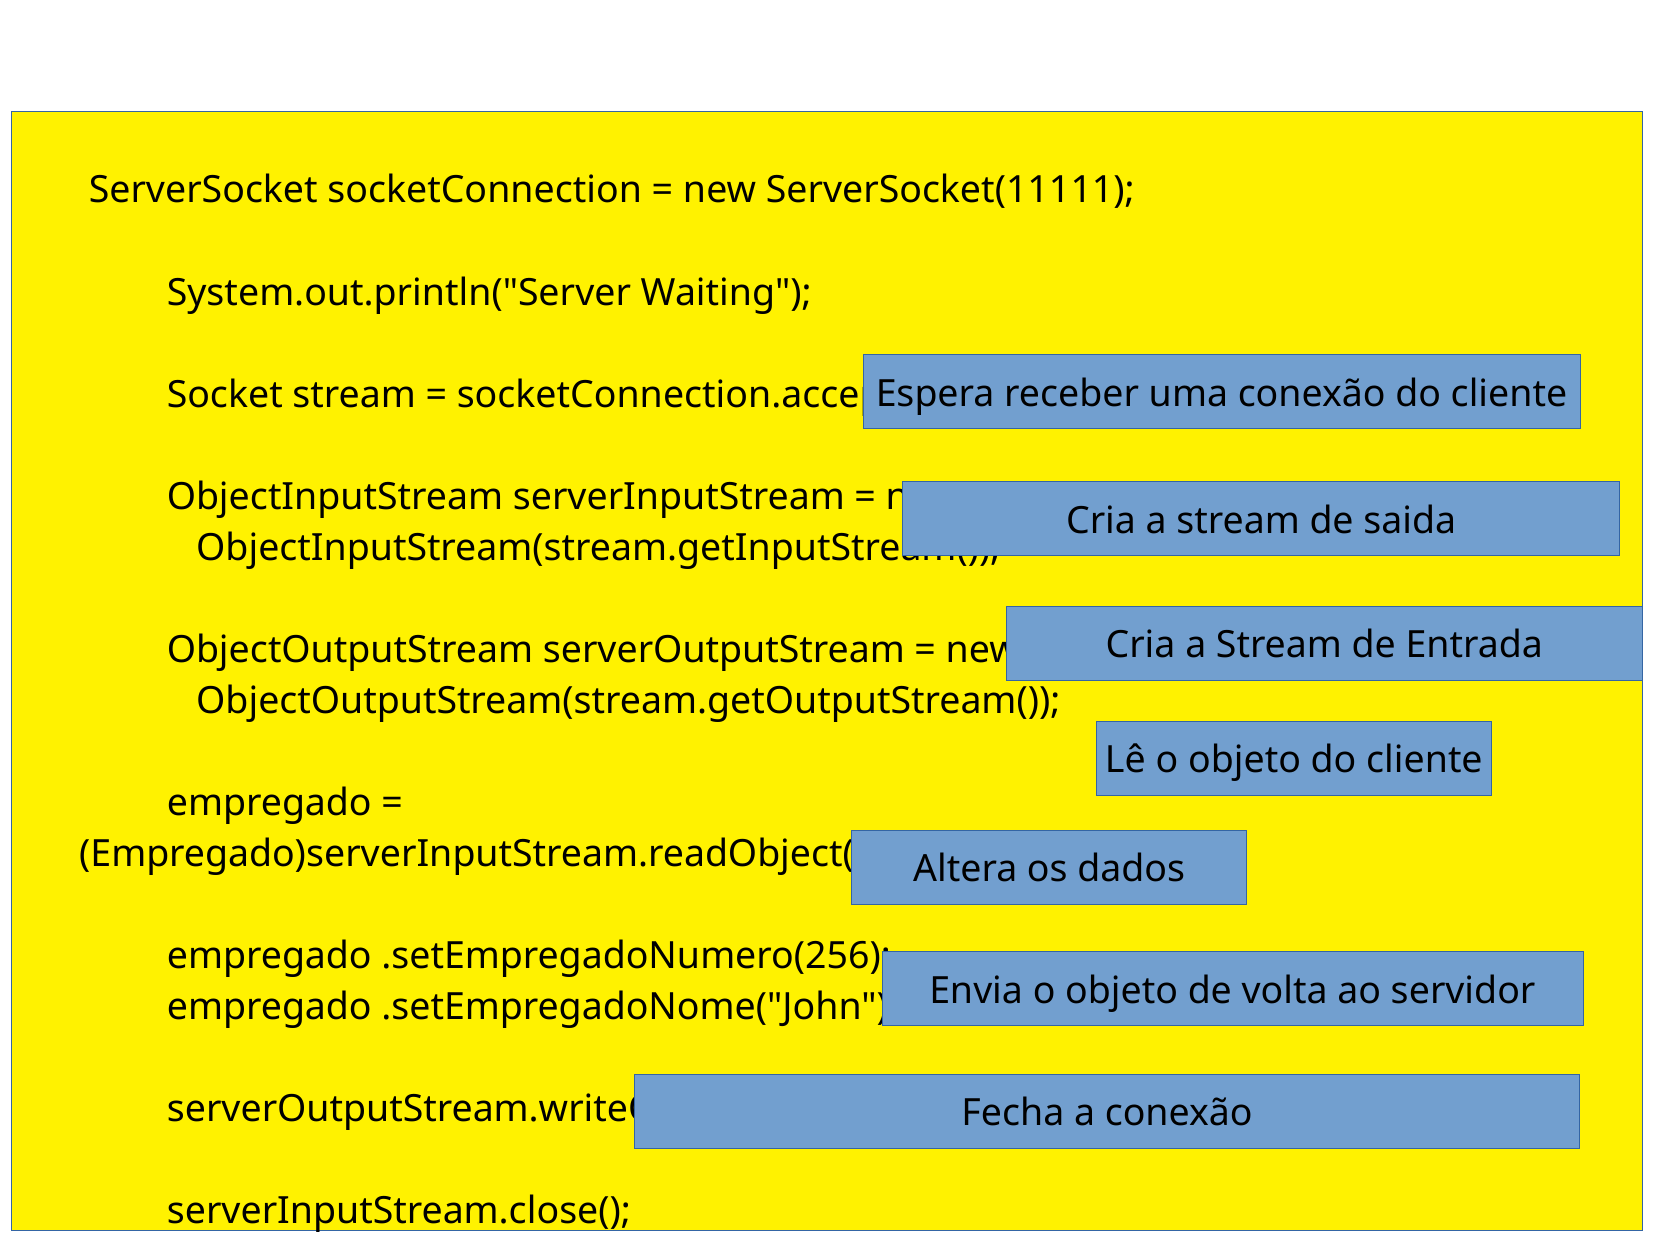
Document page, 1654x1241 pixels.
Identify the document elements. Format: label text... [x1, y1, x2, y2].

text_box [319, 681, 1643, 1231]
text_box [541, 1212, 553, 1221]
text_box [228, 1212, 233, 1220]
text_box [447, 1213, 457, 1221]
text_box Altera os dados [851, 830, 1247, 905]
text_box ServerSocket socketConnection = new ServerSocket(11111); System.out.println("Server Waiting"); Socket stream = socketConnection.accept(); ObjectInputStream serverInputStream = new ObjectInputStream(stream.getInputStream()); ObjectOutputStream serverOutputStream = new ObjectOutputStream(stream.getOutputStream()); empregado = (Empregado)serverInputStream.readObject(); empregado .setEmpregadoNumero(256); empregado .setEmpregadoNome("John"); serverOutputStream.writeObject(empregado); serverInputStream.close(); serverOutputStream.close(); [64, 155, 1189, 1212]
text_box Envia o objeto de volta ao servidor [882, 951, 1584, 1026]
text_box [342, 1212, 353, 1221]
text_box Cria a stream de saida [902, 481, 1620, 556]
text_box Cria a Stream de Entrada [1006, 606, 1643, 681]
text_box [319, 1212, 331, 1221]
text_box Espera receber uma conexão do cliente [863, 354, 1581, 429]
text_box Fecha a conexão [634, 1074, 1580, 1149]
text_box Lê o objeto do cliente [1096, 721, 1492, 796]
text_box [11, 111, 1643, 1231]
